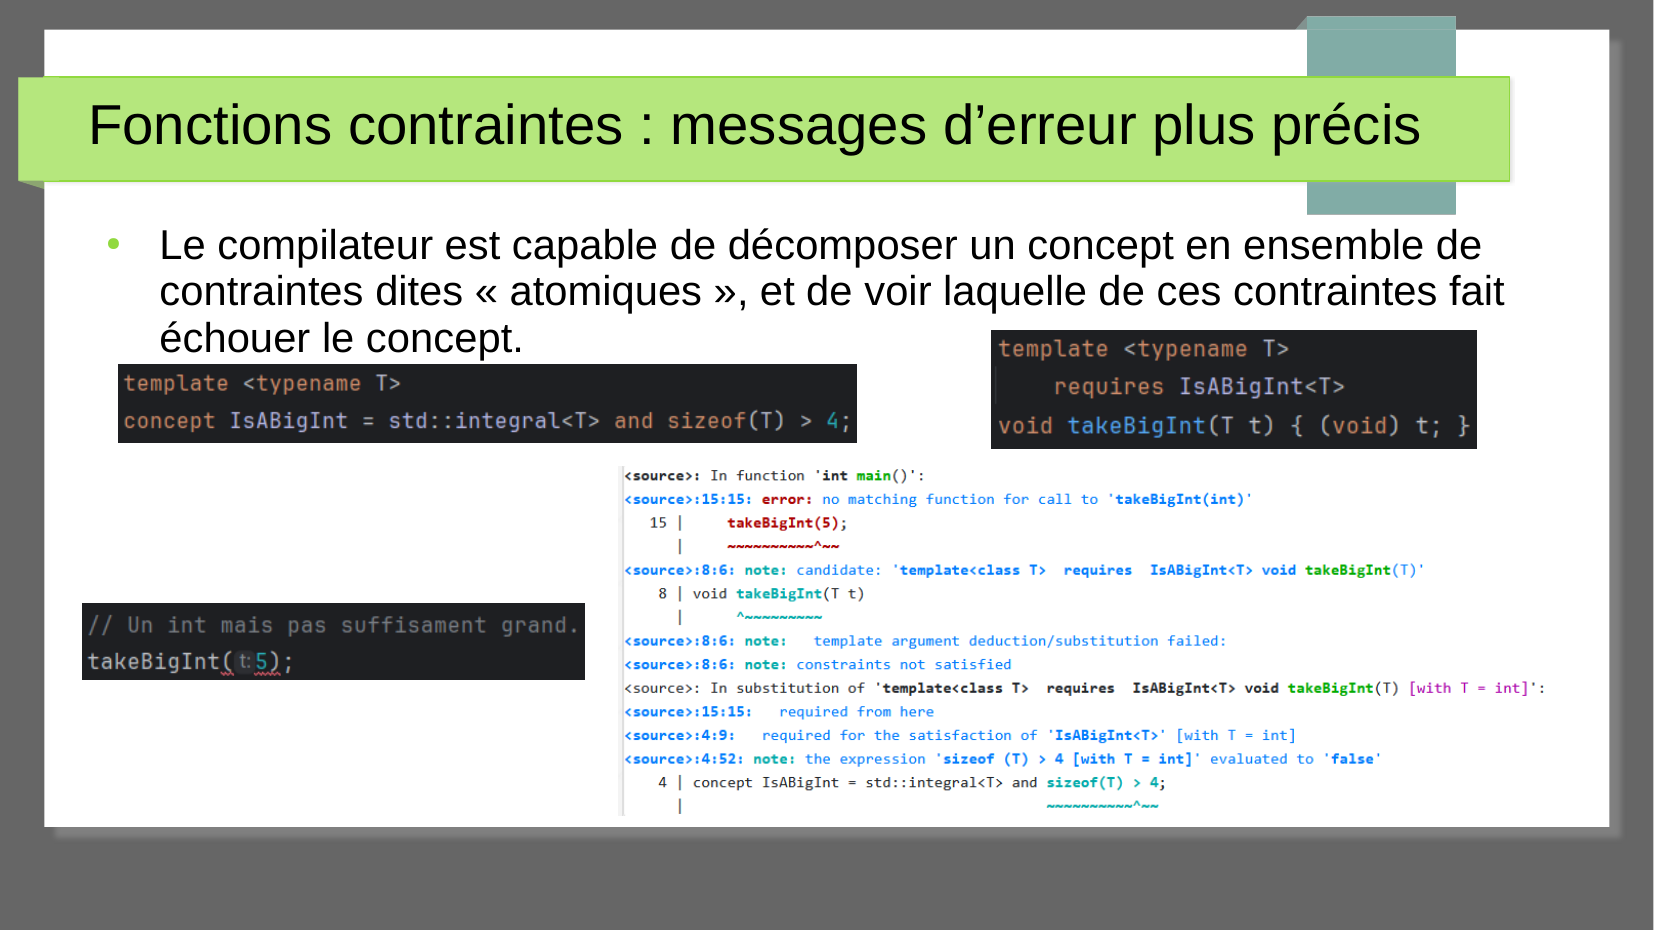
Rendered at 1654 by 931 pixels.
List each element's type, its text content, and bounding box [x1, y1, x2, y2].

picture [991, 330, 1477, 449]
picture [618, 466, 1548, 816]
title Fonctions contraintes : messages d’erreur plus précis [88, 73, 1506, 178]
picture [82, 603, 585, 680]
list Le compilateur est capable de décomposer un concept en ensemble de contraintes dites « atomiques », et de voir laquelle de ces contraintes fait échouer le concept. [88, 221, 1565, 813]
picture [118, 364, 857, 443]
